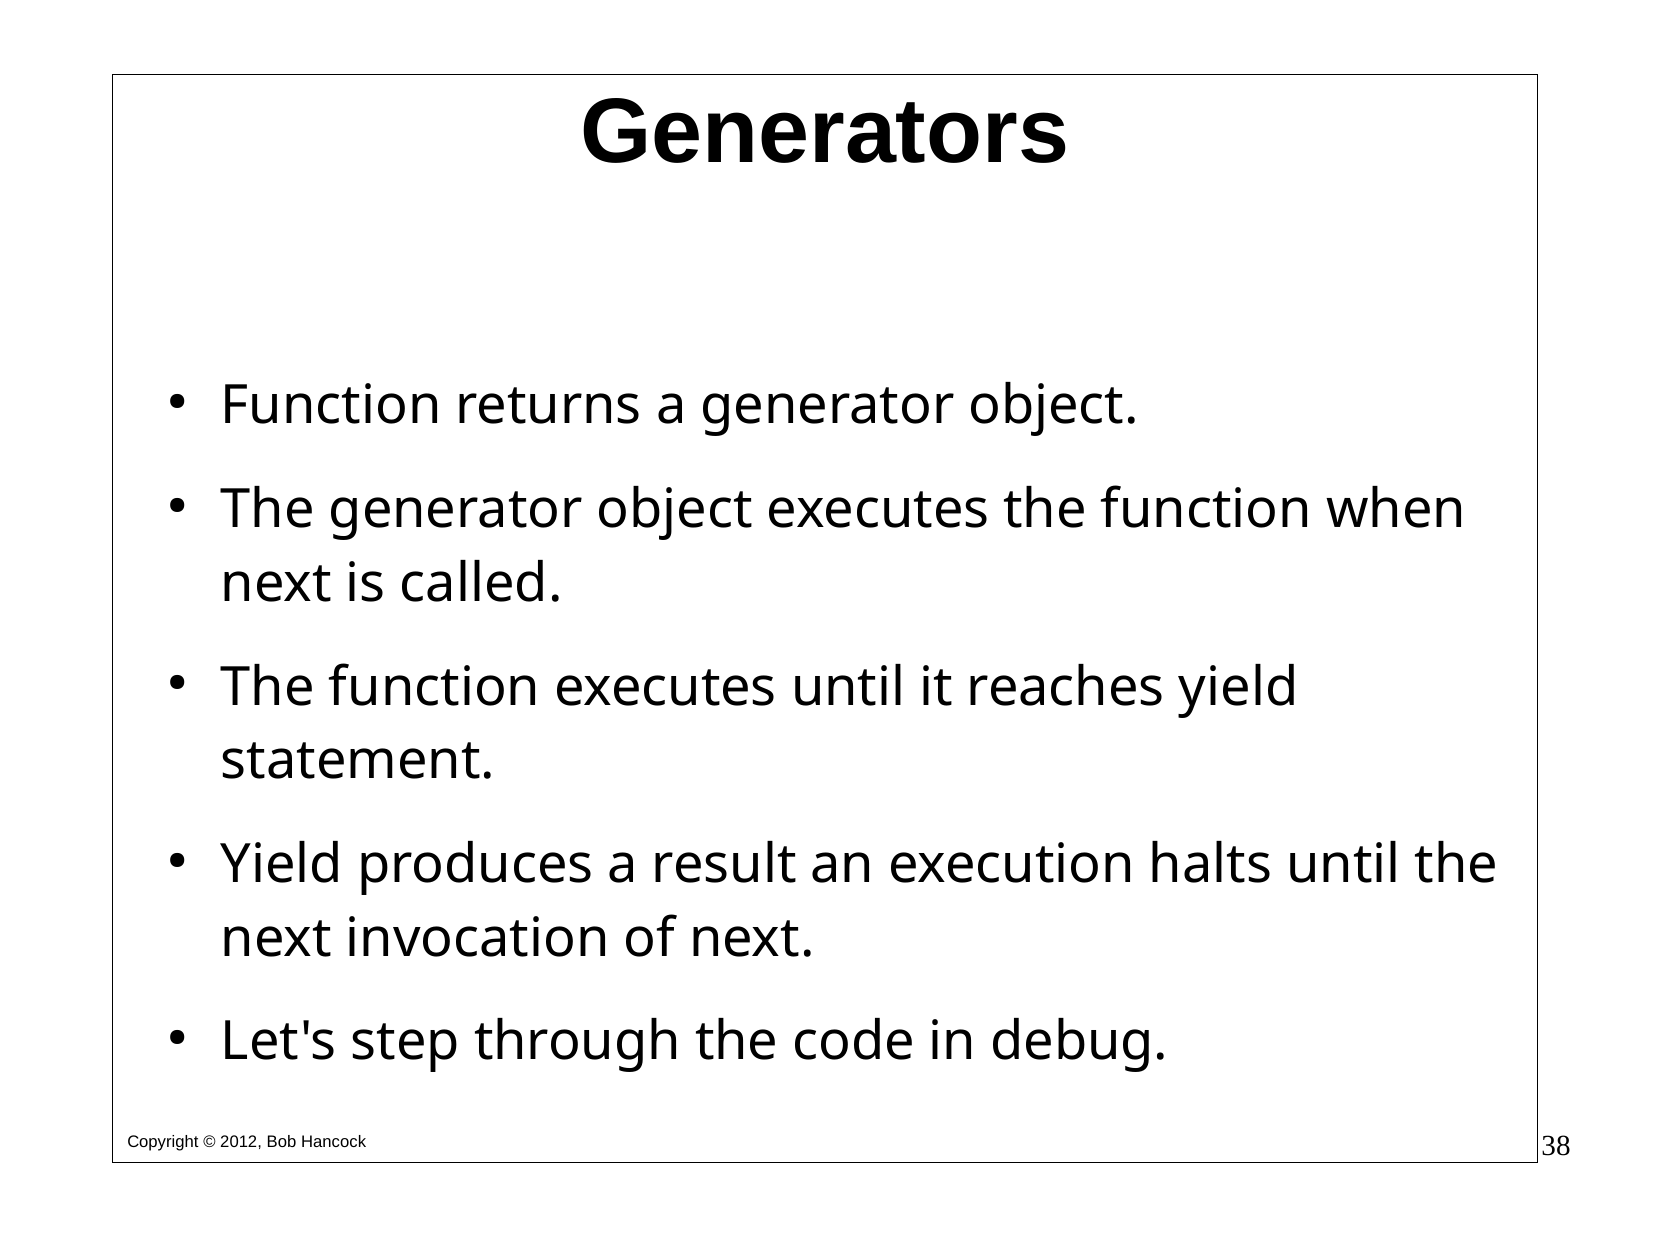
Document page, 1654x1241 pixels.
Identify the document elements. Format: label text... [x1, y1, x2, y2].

title Generators [112, 75, 1538, 188]
text_box Copyright © 2012, Bob Hancock [112, 1125, 382, 1159]
list Function returns a generator object. The generator object executes the function when next is called. The function executes until it reaches yield statement. Yield produces a result an execution halts until the next invocation of next. Let's step through the code in debug. [150, 262, 1501, 1126]
